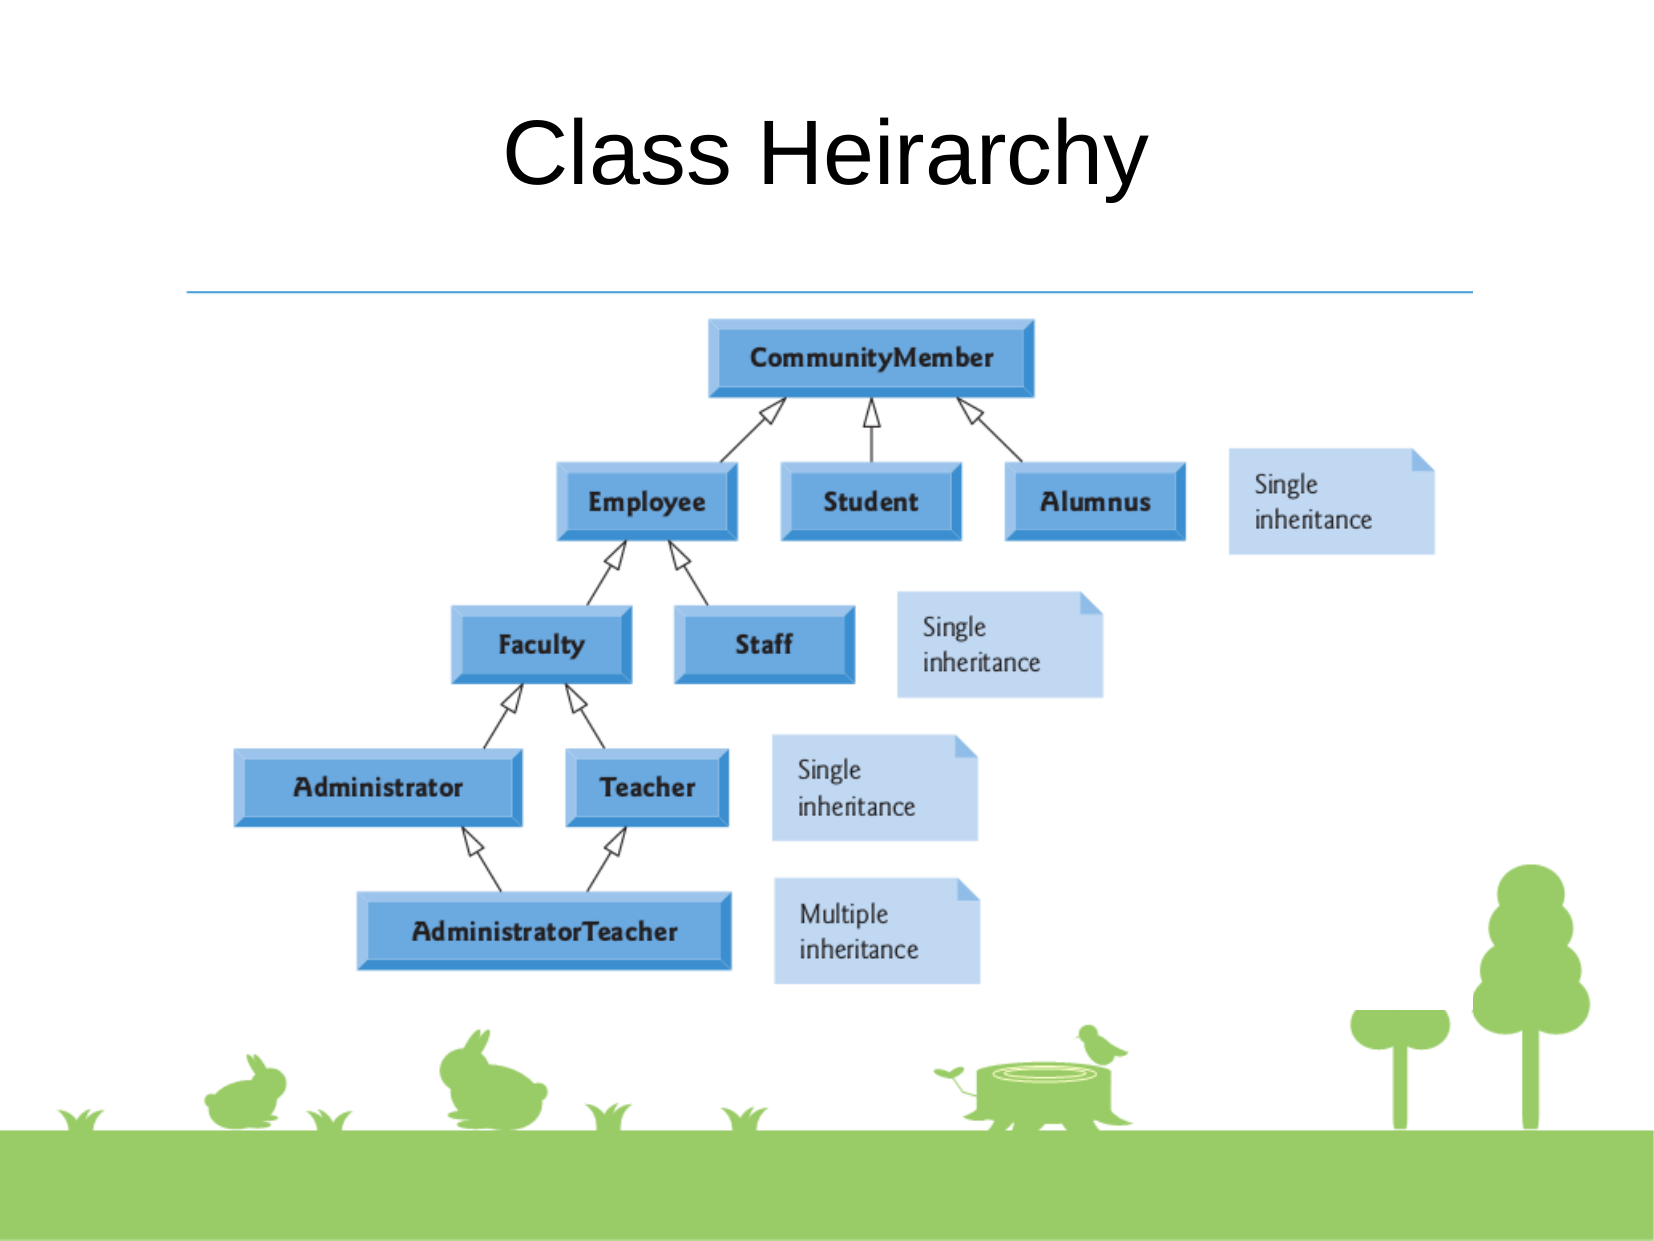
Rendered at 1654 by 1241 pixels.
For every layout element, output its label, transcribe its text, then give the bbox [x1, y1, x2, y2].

title Class Heirarchy [82, 49, 1571, 257]
picture [0, 0, 1654, 1241]
